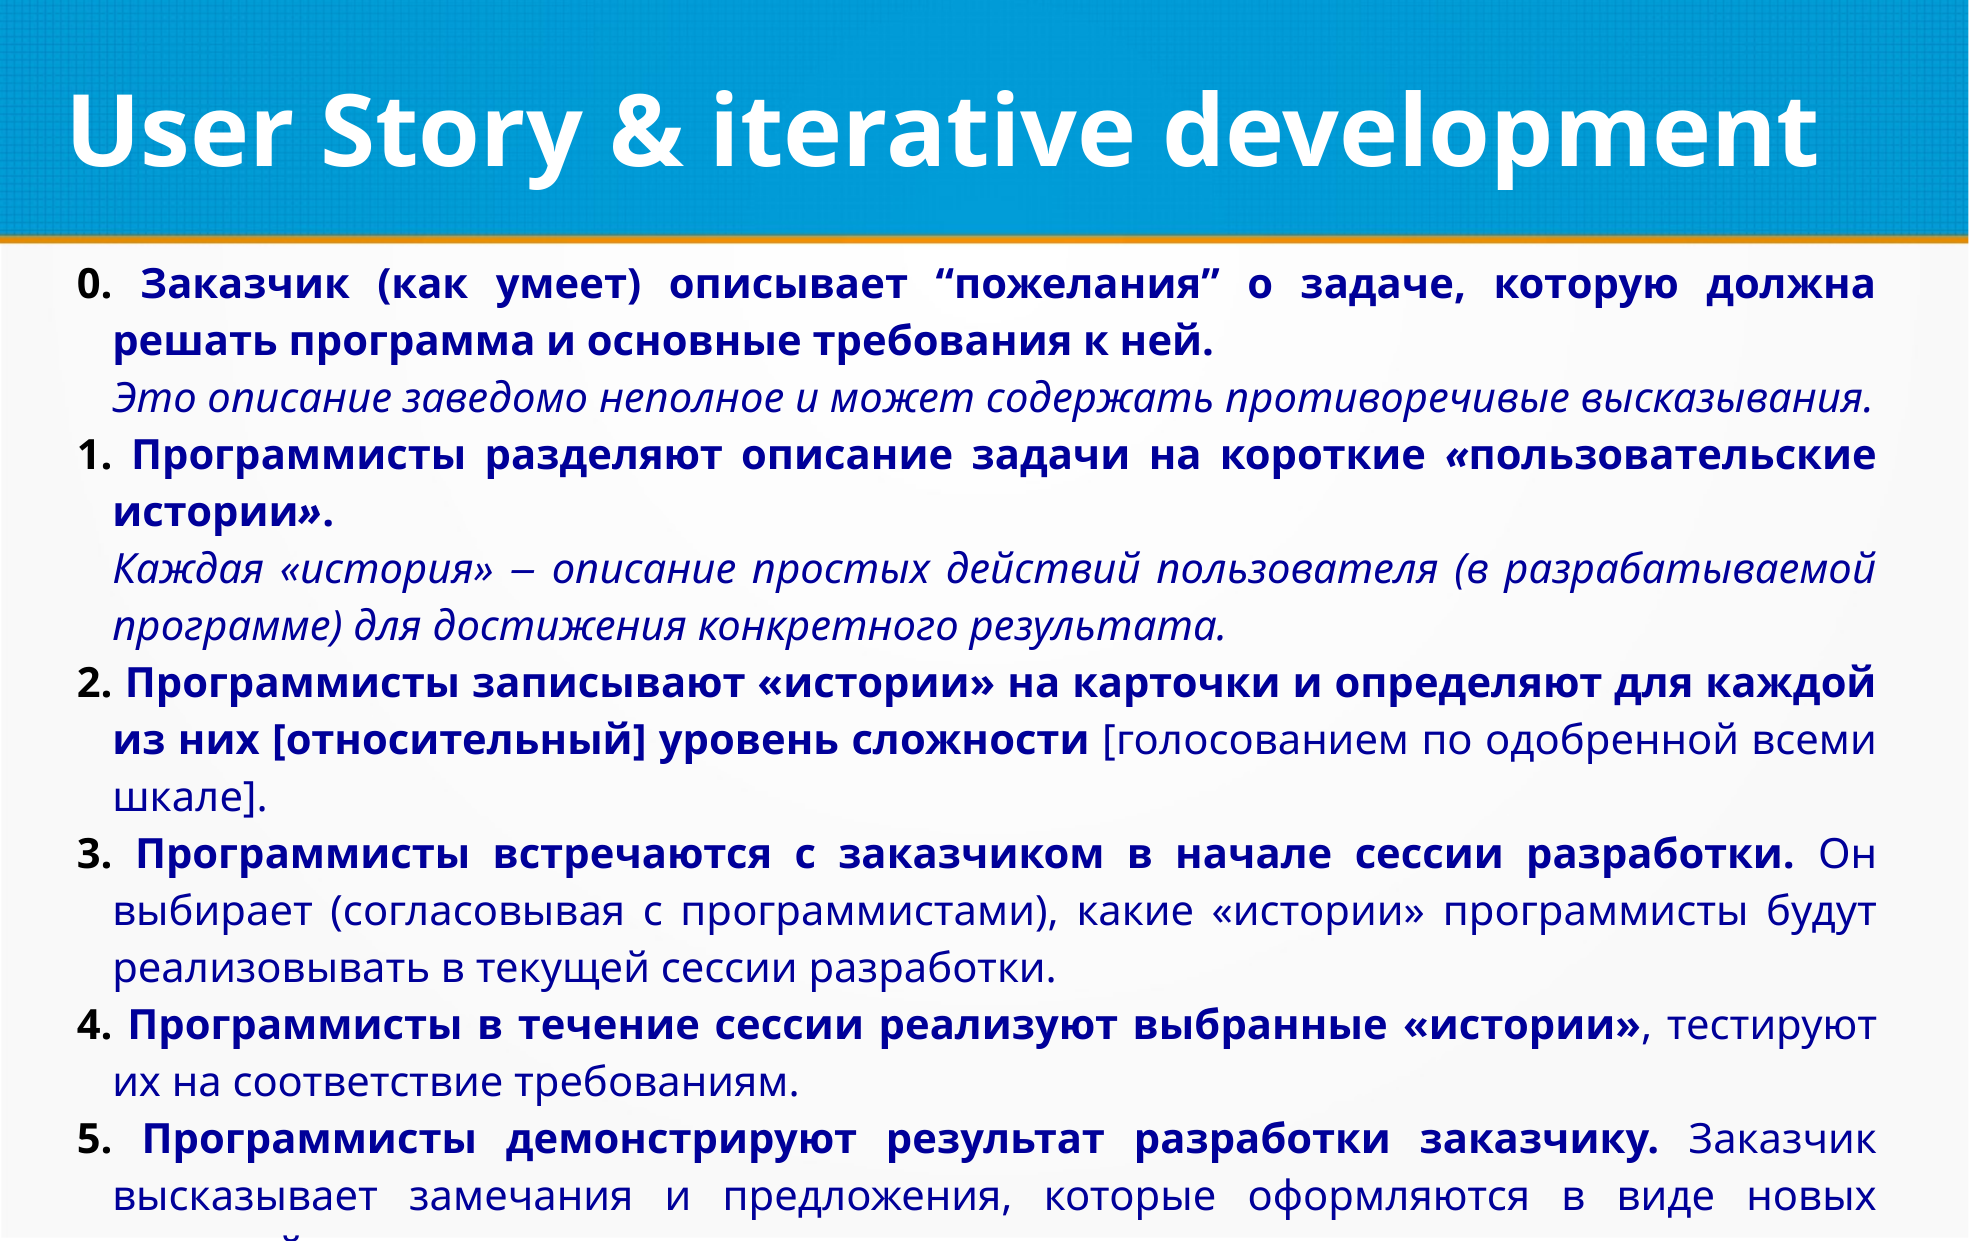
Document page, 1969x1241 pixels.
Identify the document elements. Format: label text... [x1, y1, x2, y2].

picture [0, 233, 1969, 1241]
text_box User Story & iterative development [59, 55, 1902, 200]
text_box Заказчик (как умеет) описывает “пожелания” о задаче, которую должна решать программа и основные требования к ней. Это описание заведомо неполное и может содержать противоречивые высказывания. Программисты разделяют описание задачи на короткие «пользовательские истории». Каждая «история» ‒ описание простых действий пользователя (в разрабатываемой программе) для достижения конкретного результата. Программисты записывают «истории» на карточки и определяют для каждой из них [относительный] уровень сложности [голосованием по одобренной всеми шкале]. Программисты встречаются с заказчиком в начале сессии разработки. Он выбирает (согласовывая с программистами), какие «истории» программисты будут реализовывать в текущей сессии разработки. Программисты в течение сессии реализуют выбранные «истории», тестируют их на соответствие требованиям. Программисты демонстрируют результат разработки заказчику. Заказчик высказывает замечания и предложения, которые оформляются в виде новых «историй». Разработка движется от сессии к сессии (повторяются шаги со 2 по 5). [70, 248, 1902, 1196]
